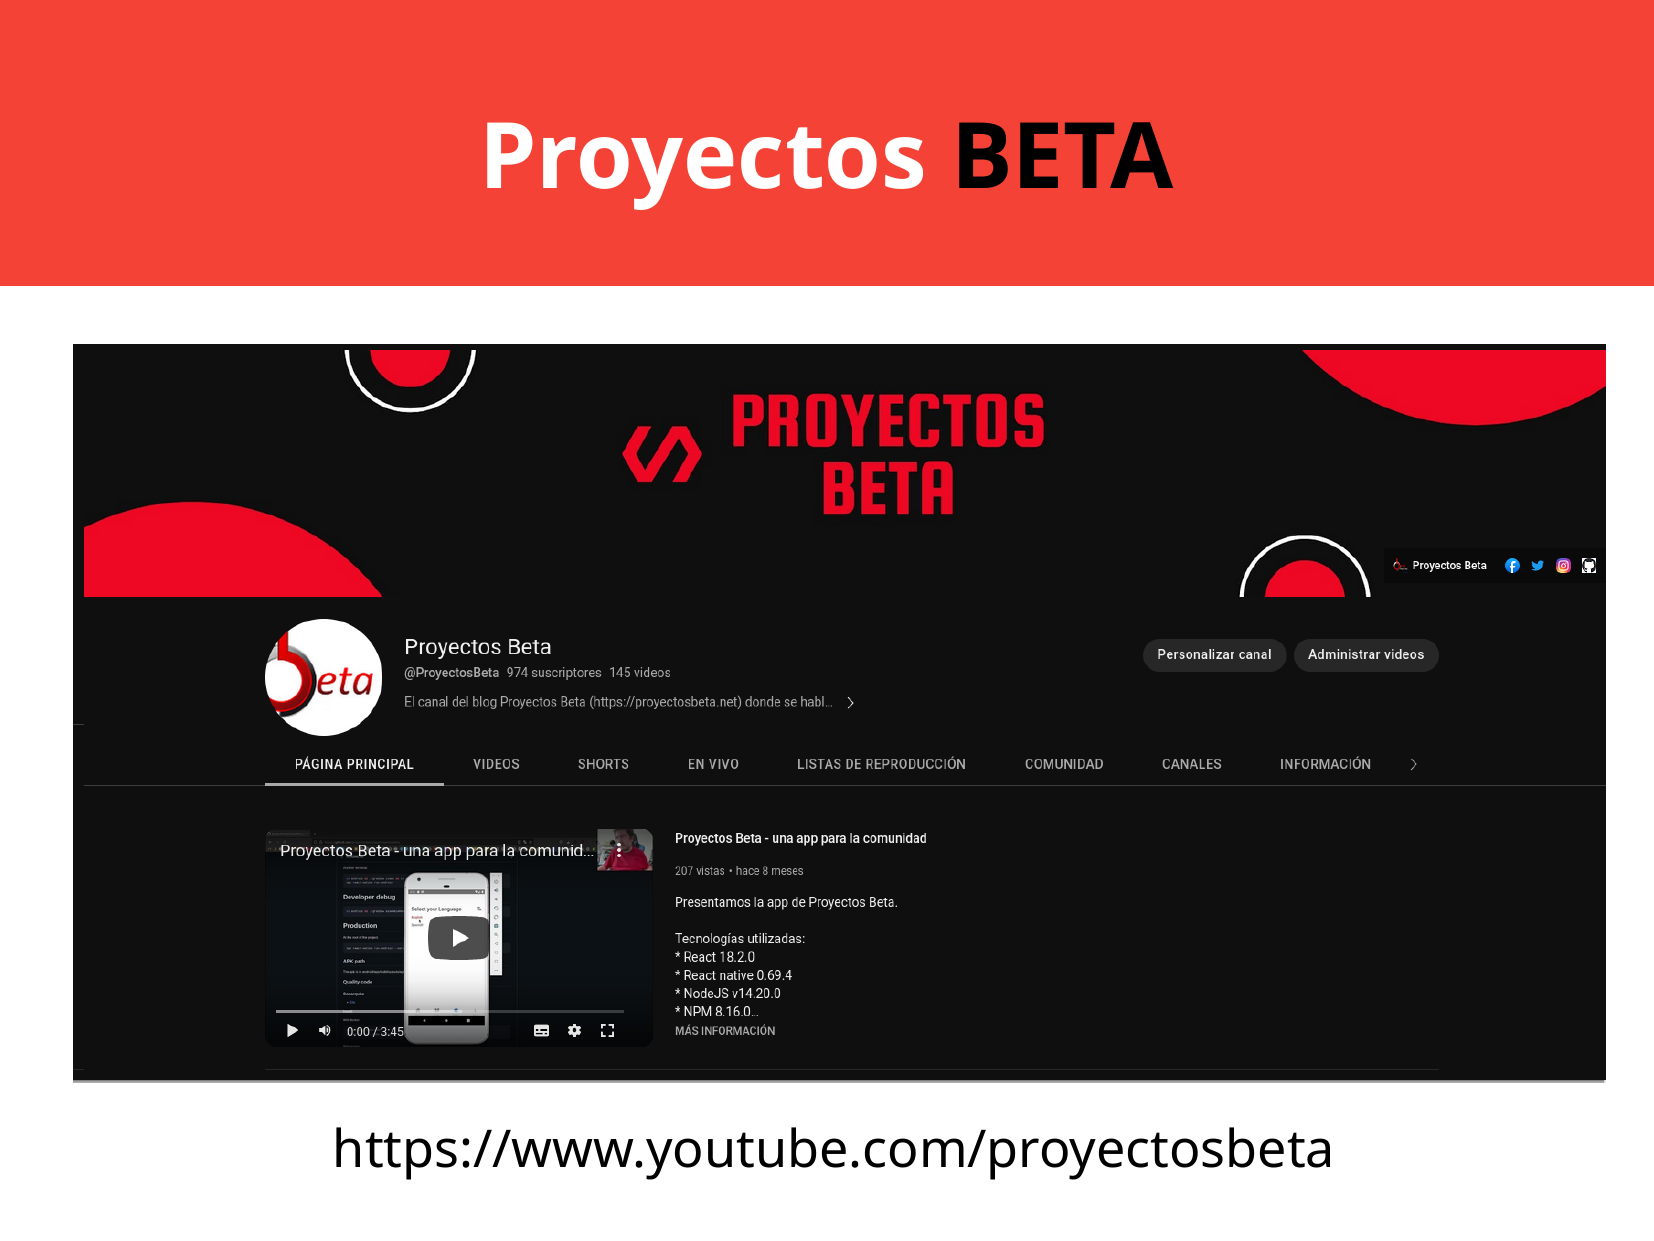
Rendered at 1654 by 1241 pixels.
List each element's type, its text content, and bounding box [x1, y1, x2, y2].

title Proyectos BETA [82, 49, 1571, 257]
title https://www.youtube.com/proyectosbeta [90, 1080, 1579, 1216]
picture [73, 344, 1606, 1081]
